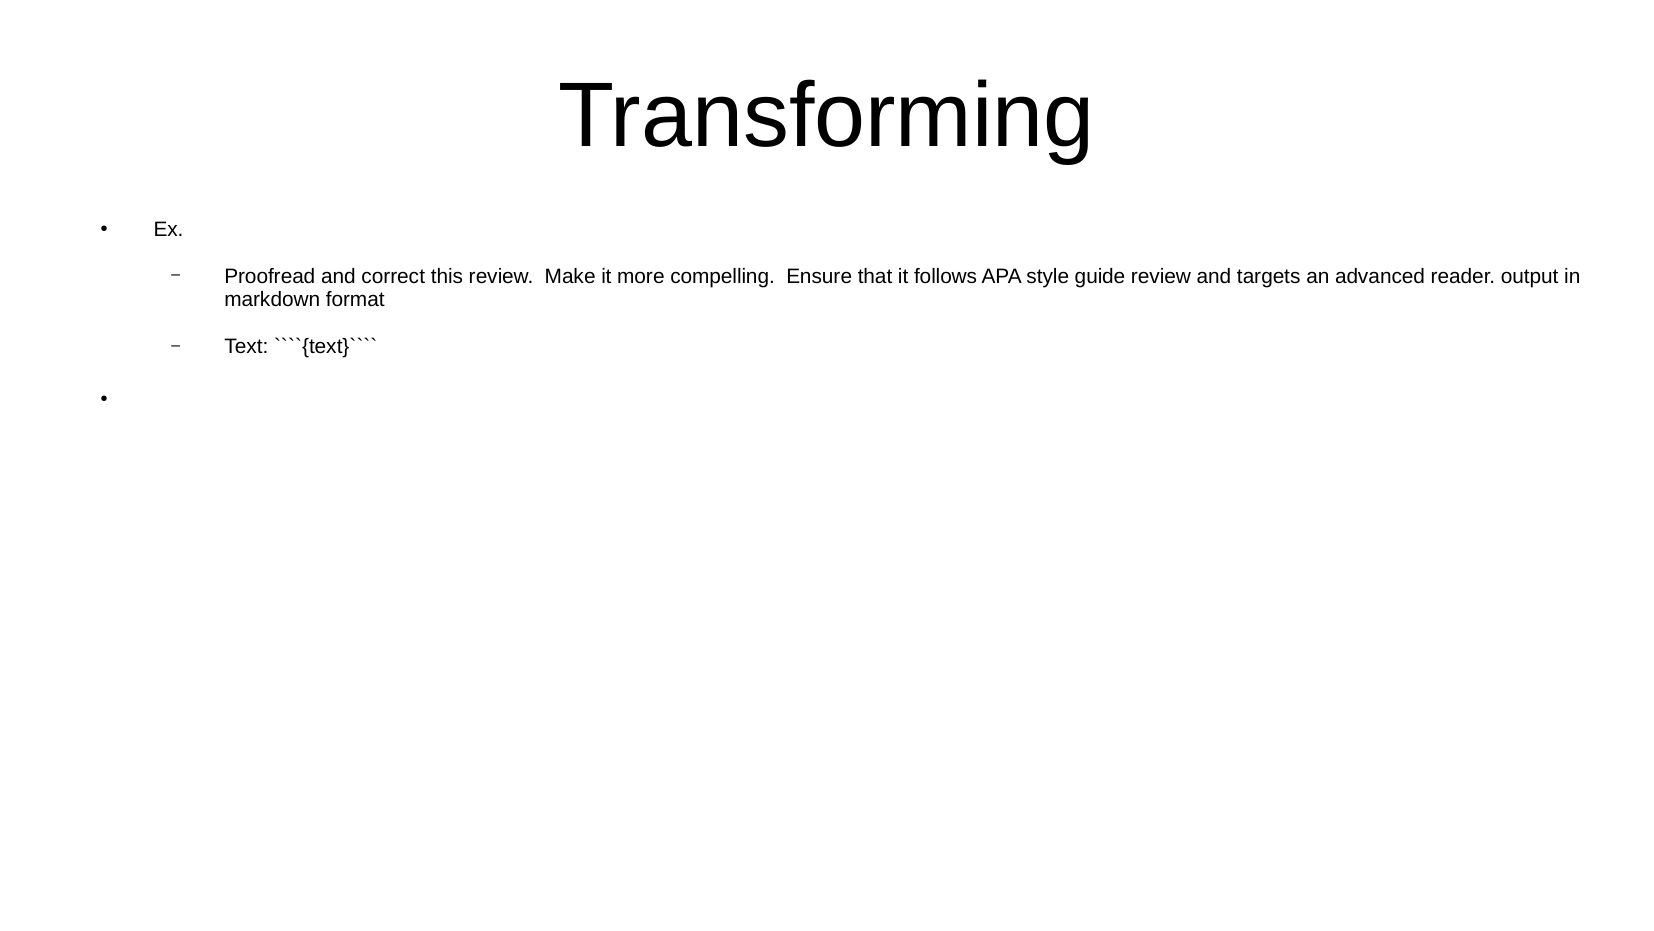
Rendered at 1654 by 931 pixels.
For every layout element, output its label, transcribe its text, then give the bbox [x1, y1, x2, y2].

title Transforming [82, 37, 1571, 193]
list Ex. Proofread and correct this review. Make it more compelling. Ensure that it follows APA style guide review and targets an advanced reader. output in markdown format Text: ````{text}```` [82, 217, 1613, 901]
